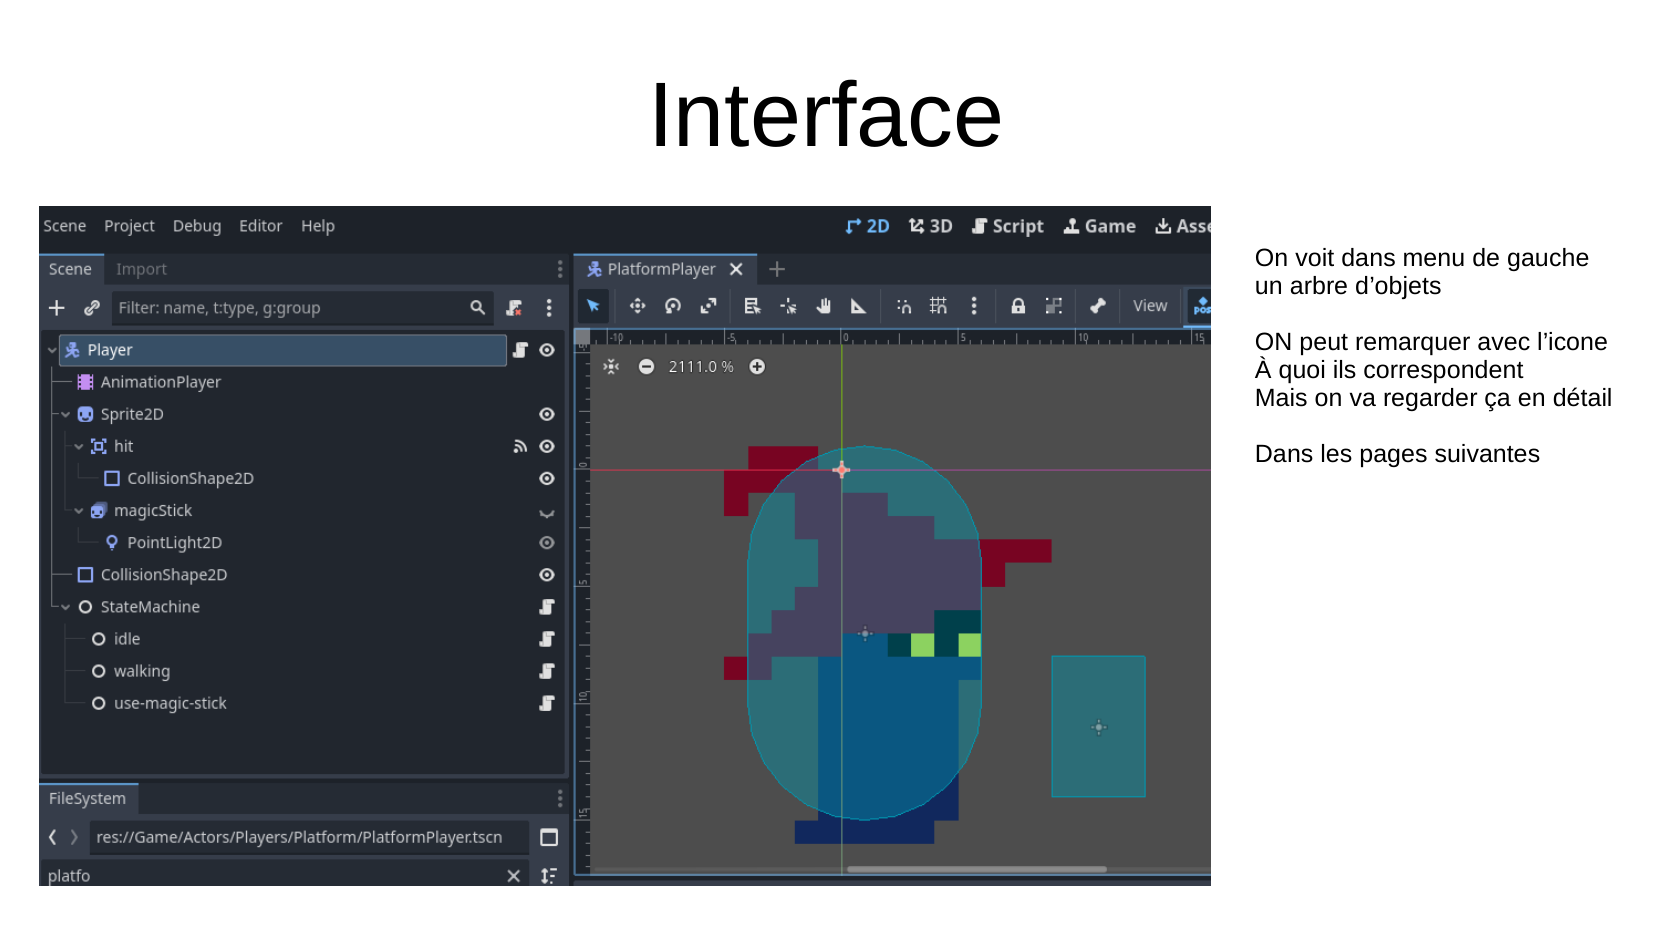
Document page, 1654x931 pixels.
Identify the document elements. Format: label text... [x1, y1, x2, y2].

picture [39, 206, 1211, 886]
title Interface [82, 37, 1571, 193]
text_box On voit dans menu de gauche un arbre d’objets ON peut remarquer avec l’icone À quoi ils correspondent Mais on va regarder ça en détail Dans les pages suivantes [1240, 236, 1630, 475]
